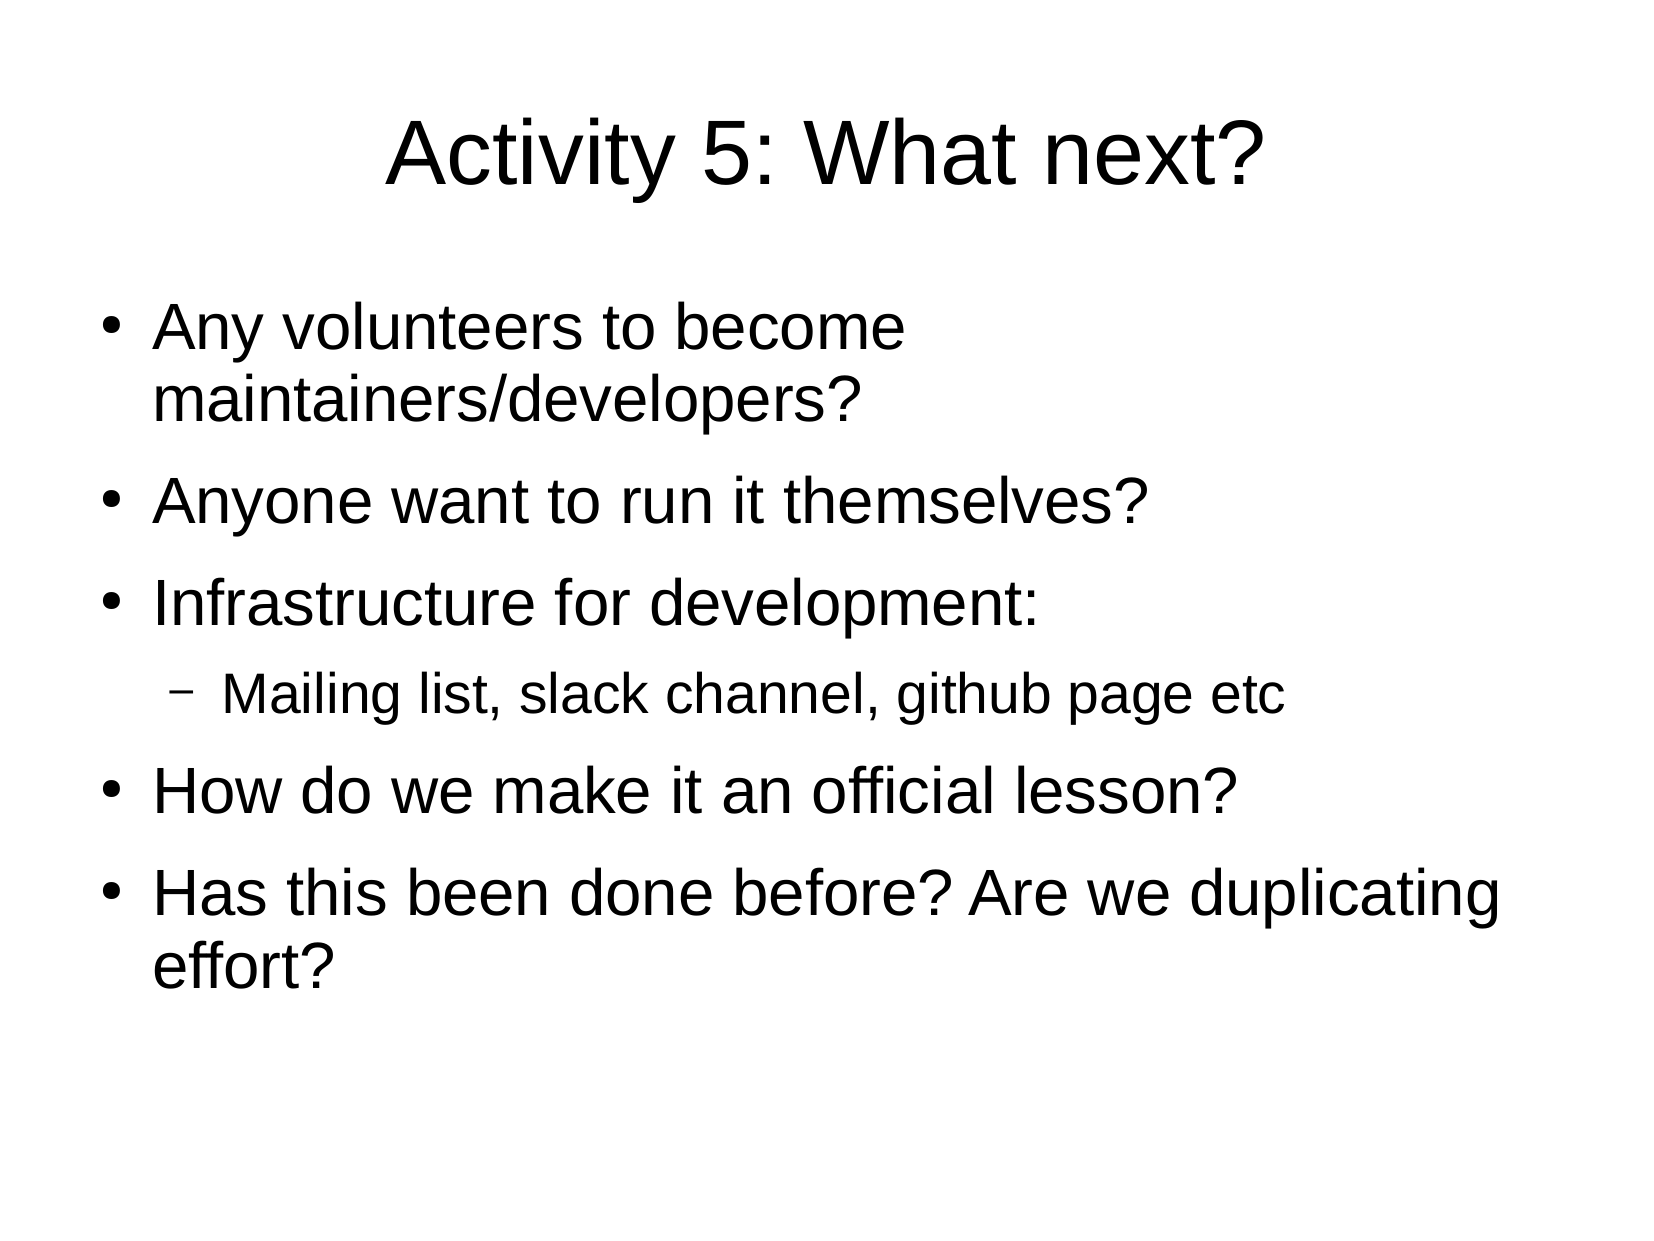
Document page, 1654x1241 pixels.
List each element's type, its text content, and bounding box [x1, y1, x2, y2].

title Activity 5: What next? [82, 49, 1571, 257]
list Any volunteers to become maintainers/developers? Anyone want to run it themselves? Infrastructure for development: Mailing list, slack channel, github page etc How do we make it an official lesson? Has this been done before? Are we duplicating effort? [82, 290, 1571, 1010]
